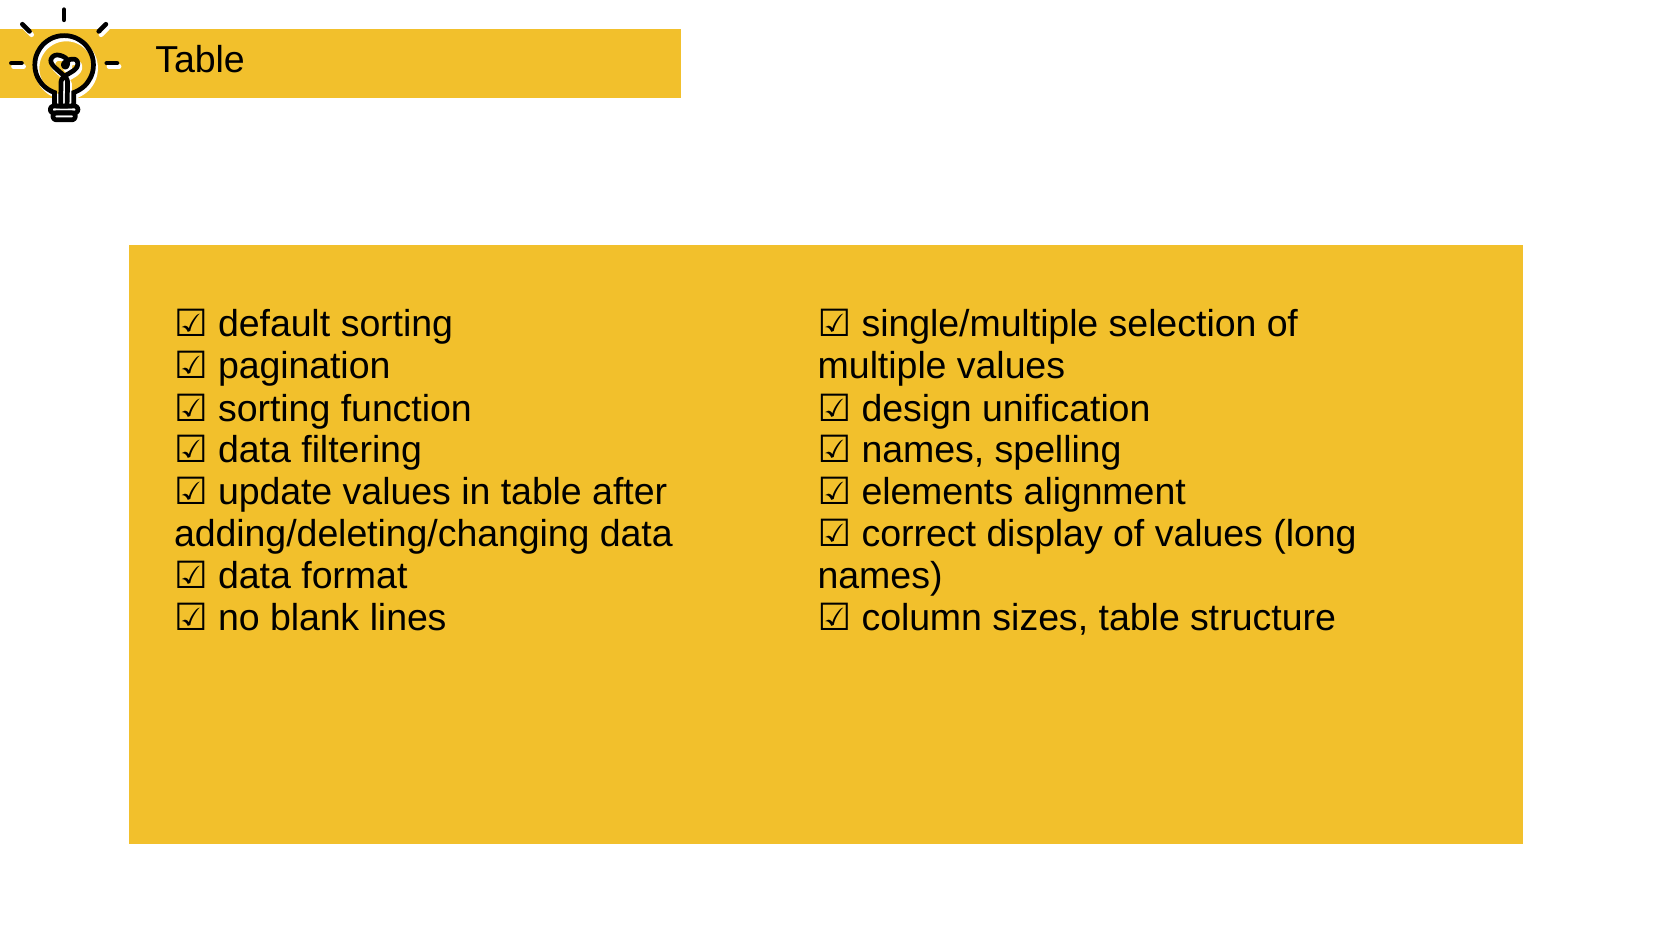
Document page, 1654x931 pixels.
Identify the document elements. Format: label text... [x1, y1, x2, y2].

table_header ☑ default sorting ☑ pagination ☑ sorting function ☑ data filtering ☑ update values ​​in table after adding/deleting/changing data ☑ data format ☑ no blank lines [159, 295, 803, 794]
title Table [155, 29, 680, 89]
table_header ☑ single/multiple selection of multiple values ☑ design unification ☑ names, spelling ☑ elements alignment ☑ correct display of values (long names) ☑ column sizes, table structure [803, 295, 1447, 794]
